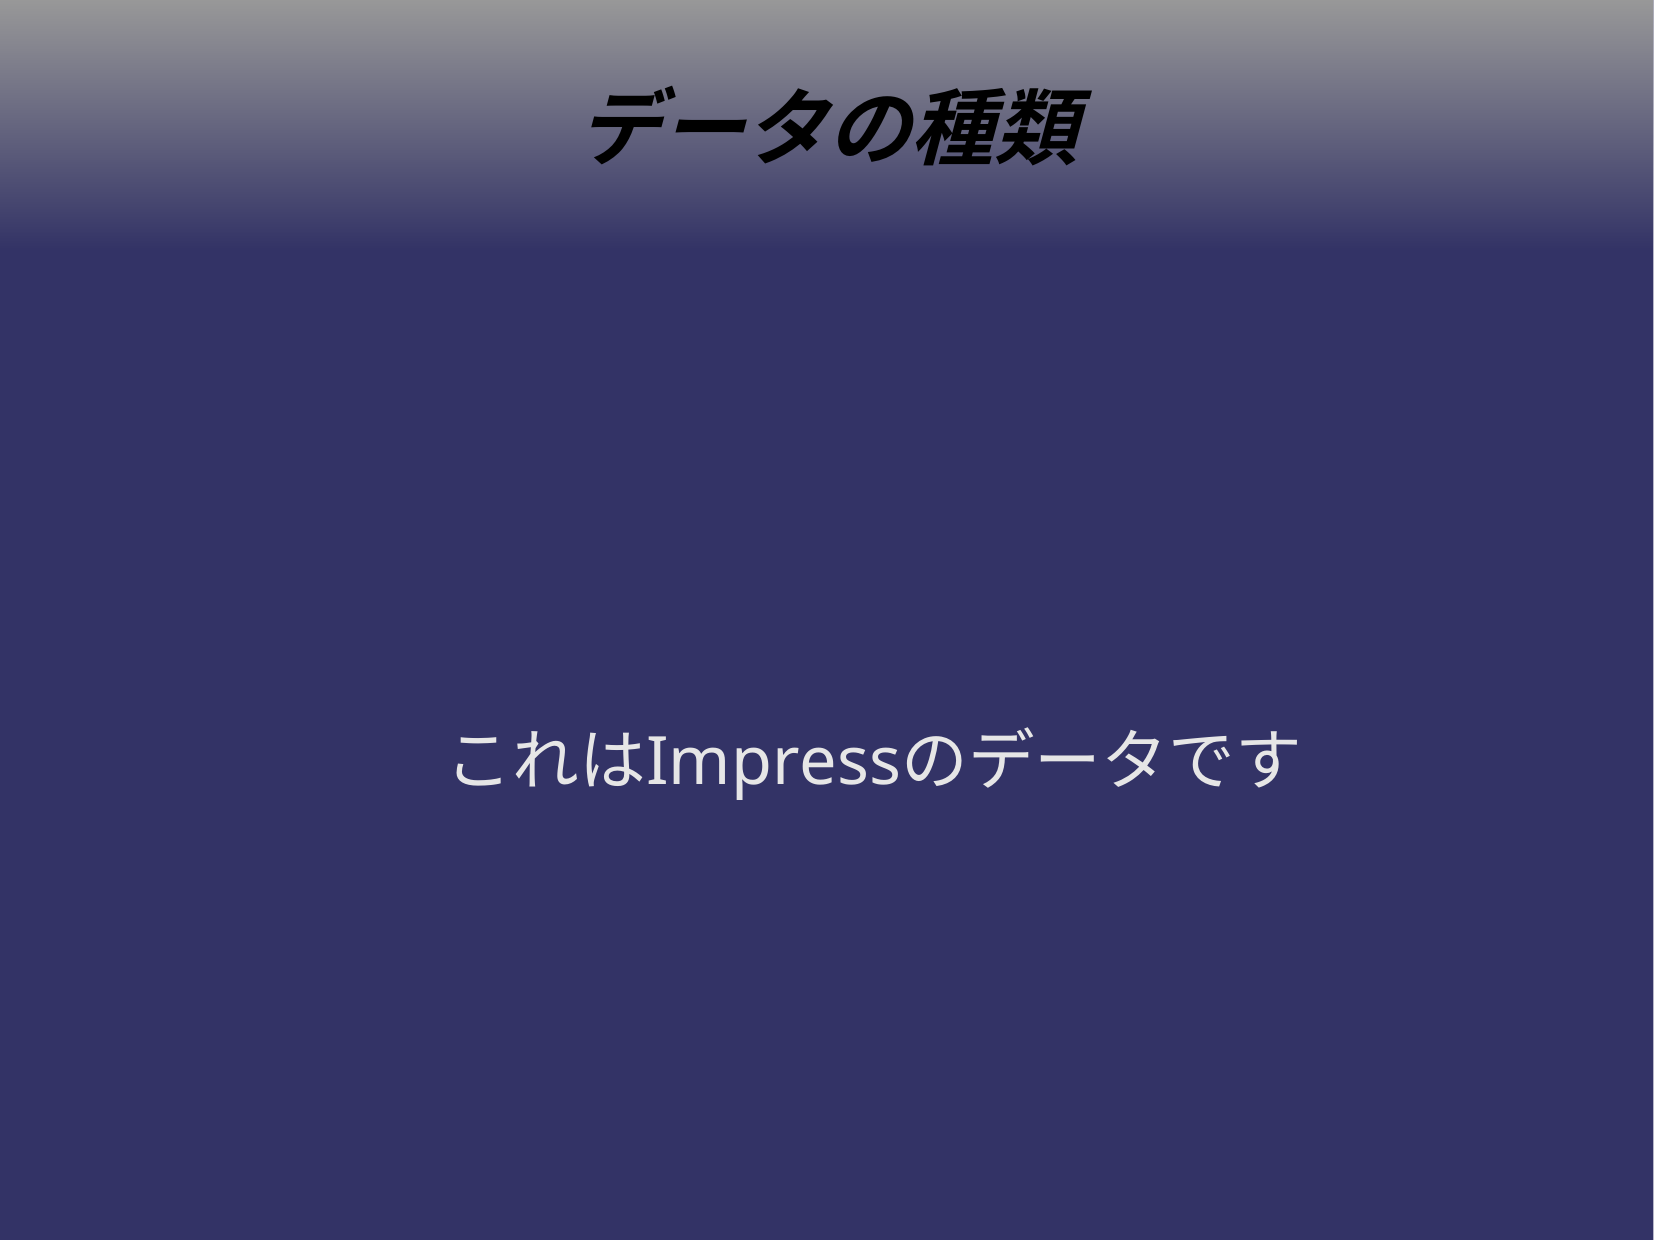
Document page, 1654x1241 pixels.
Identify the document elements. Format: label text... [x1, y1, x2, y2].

title データの種類 [121, 19, 1534, 227]
subtitle これはImpressのデータです [178, 364, 1570, 1147]
